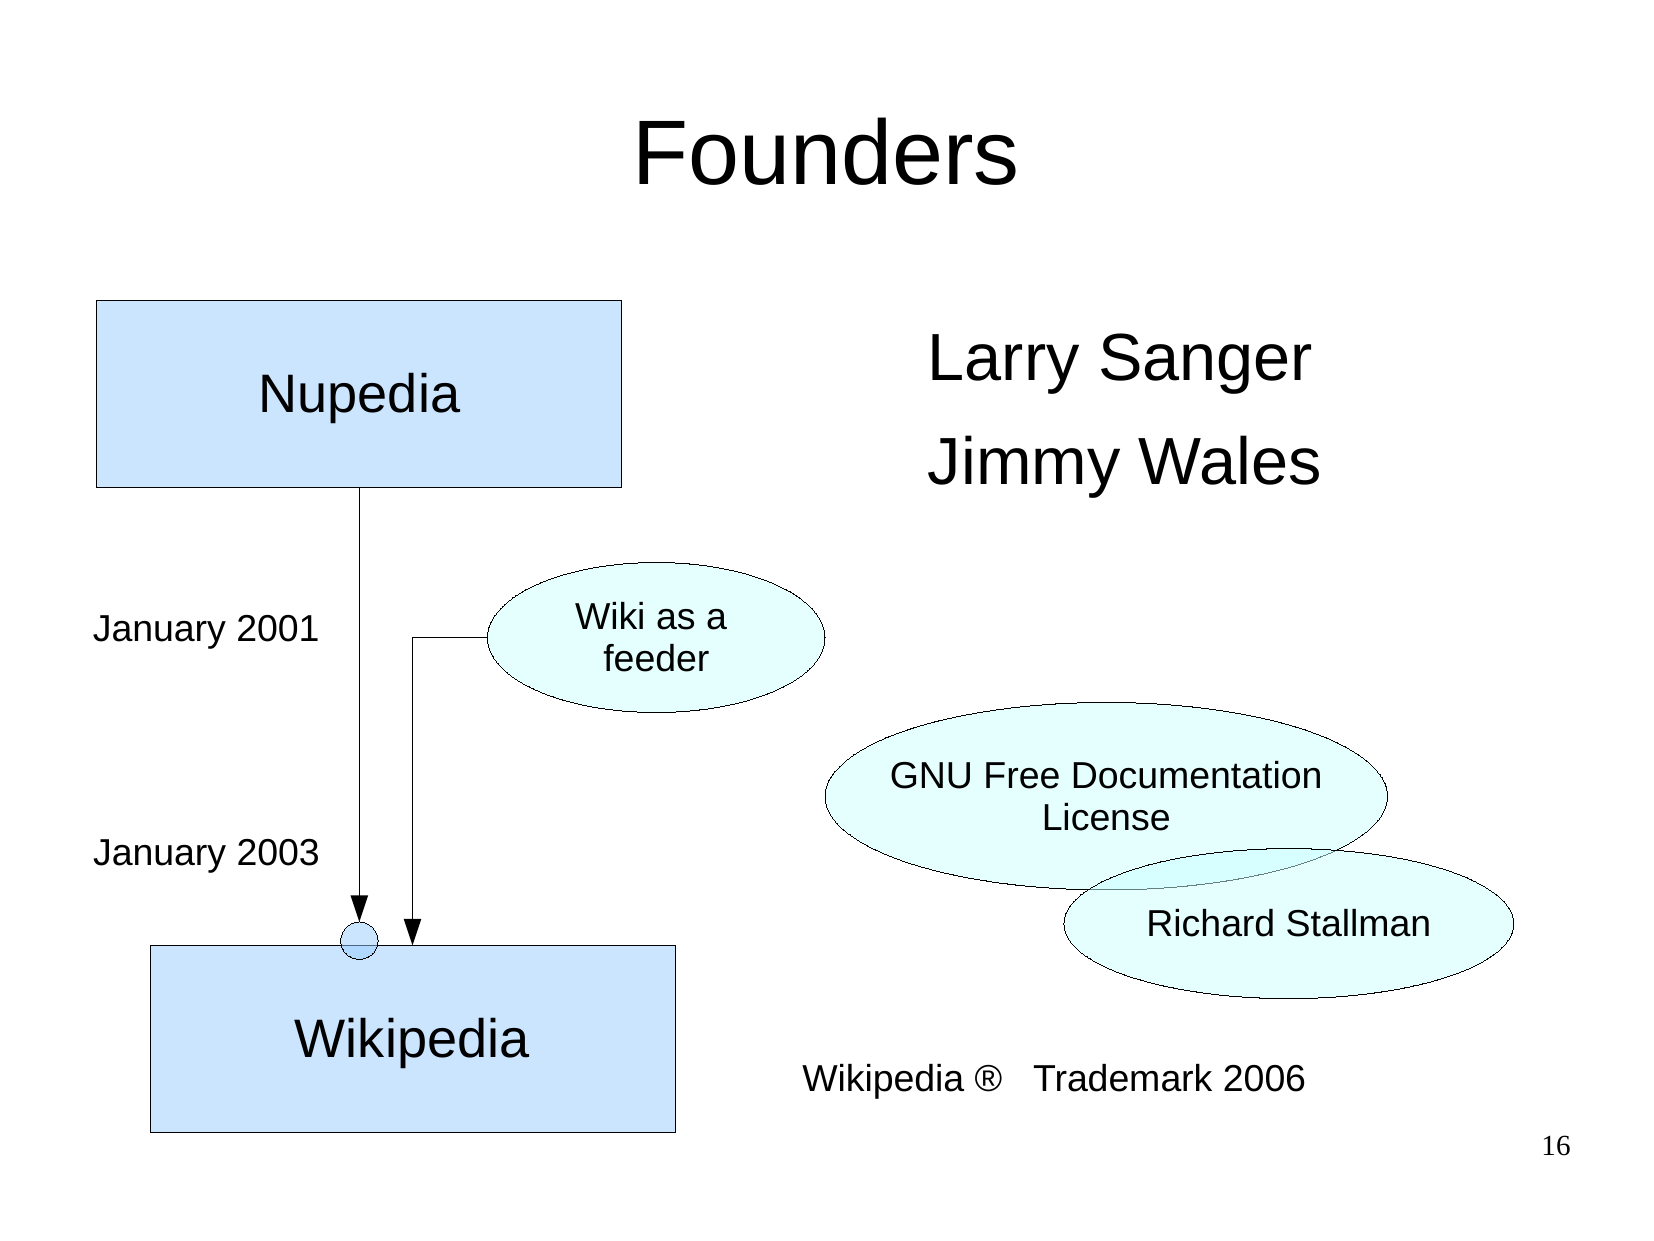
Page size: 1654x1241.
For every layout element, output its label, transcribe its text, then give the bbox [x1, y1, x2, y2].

text_box Wikipedia ® Trademark 2006 [787, 1050, 1501, 1107]
text_box GNU Free Documentation License [825, 702, 1388, 890]
text_box [340, 921, 379, 960]
list Larry Sanger Jimmy Wales [910, 319, 1453, 518]
text_box Wiki as a feeder [487, 562, 826, 713]
text_box Nupedia [96, 300, 622, 488]
text_box January 2003 [75, 824, 338, 882]
title Founders [82, 49, 1571, 257]
text_box Richard Stallman [1063, 848, 1514, 999]
text_box Wikipedia [150, 945, 676, 1133]
text_box January 2001 [75, 600, 338, 657]
